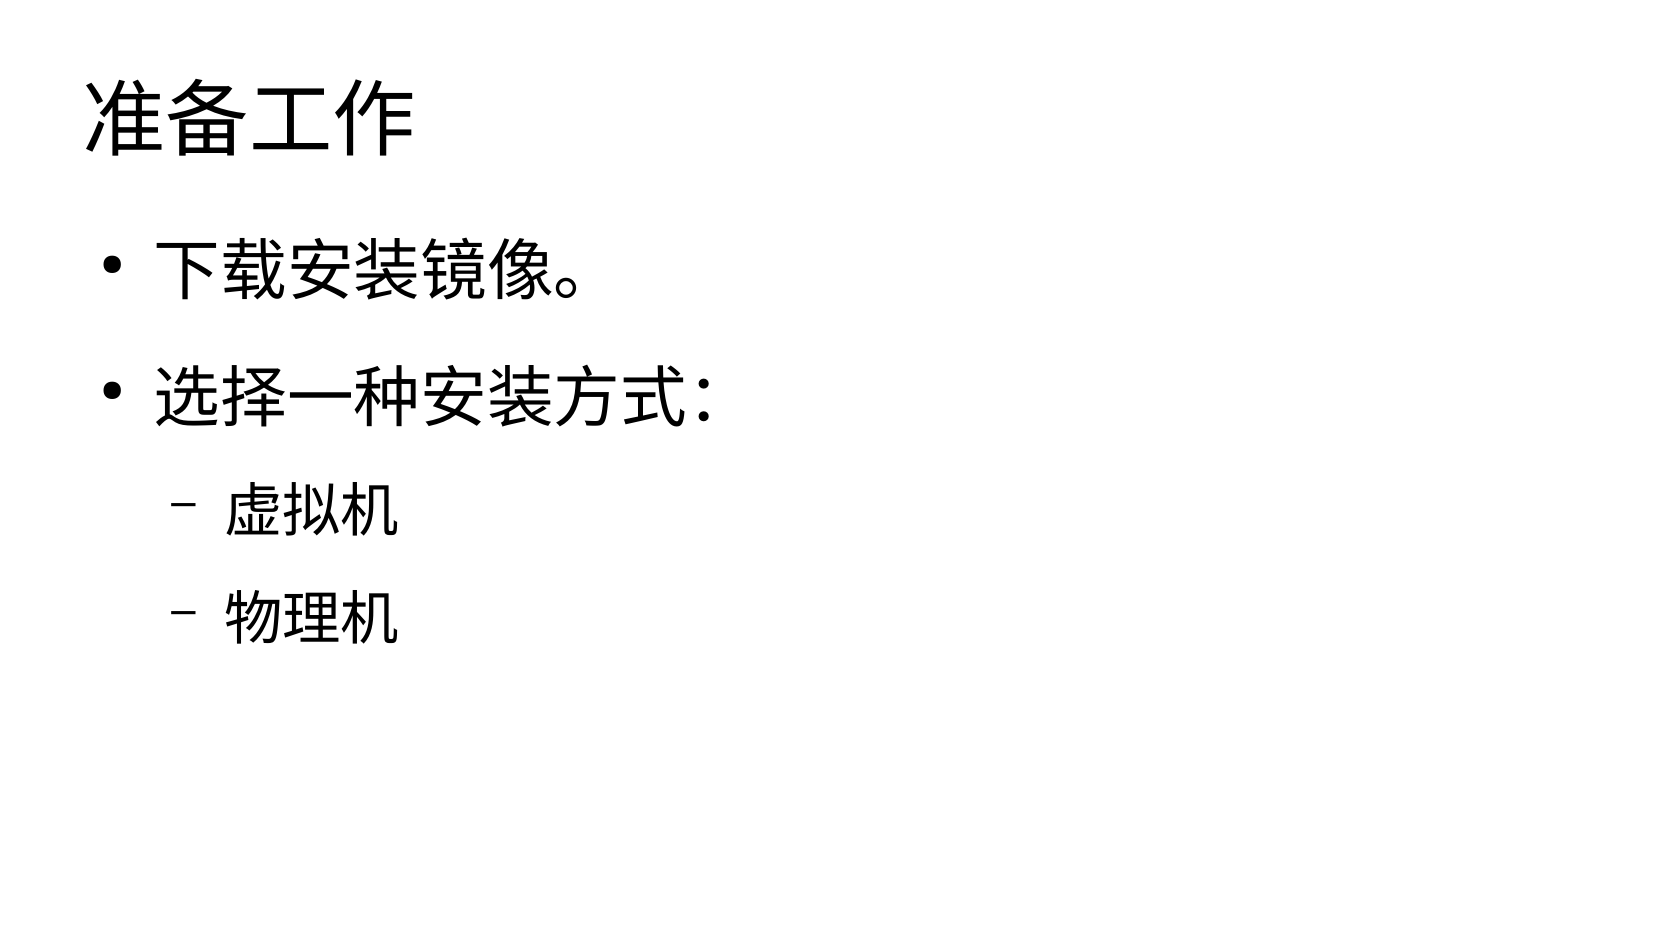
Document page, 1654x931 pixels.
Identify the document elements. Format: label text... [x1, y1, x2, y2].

list 下载安装镜像。 选择一种安装方式： 虚拟机 物理机 [82, 217, 1571, 827]
title 准备工作 [82, 37, 1571, 189]
